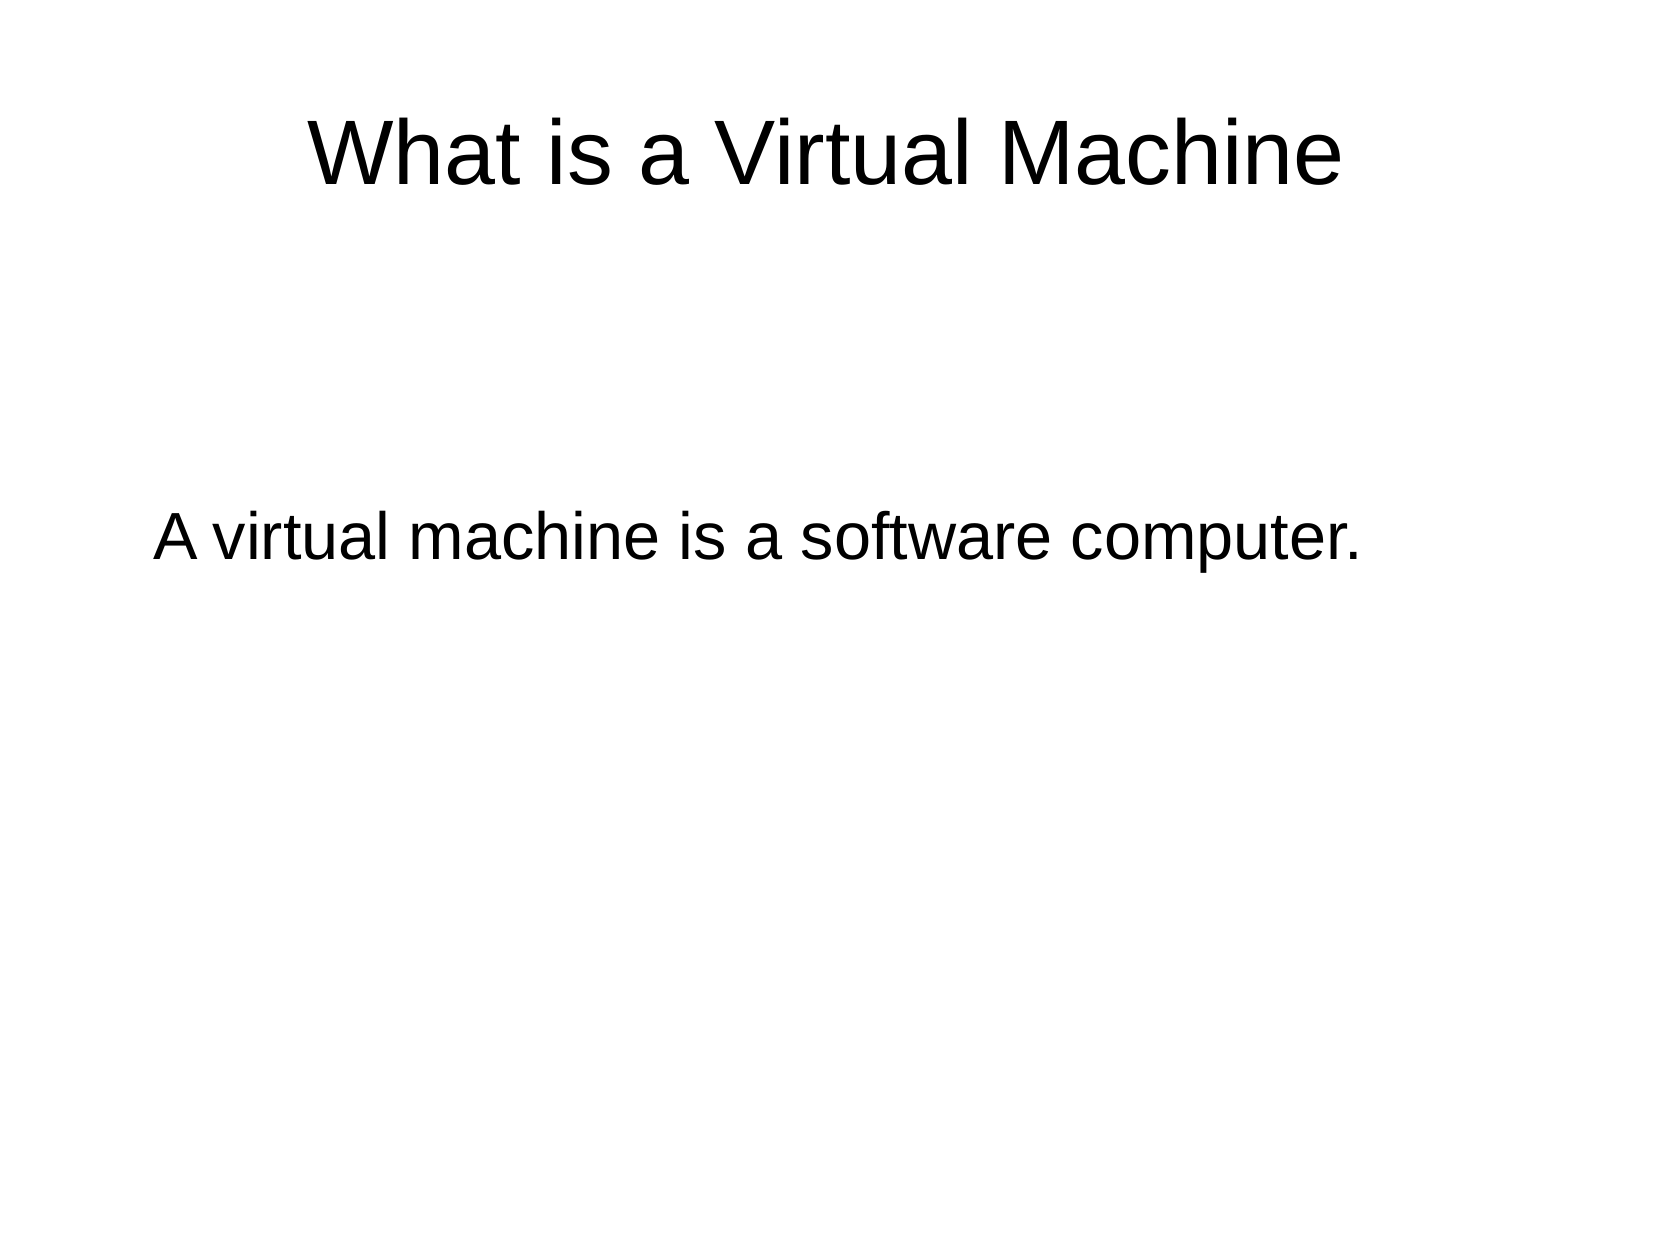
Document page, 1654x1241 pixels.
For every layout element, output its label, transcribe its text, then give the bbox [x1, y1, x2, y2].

title What is a Virtual Machine [82, 49, 1571, 257]
list A virtual machine is a software computer. [82, 290, 1571, 1010]
